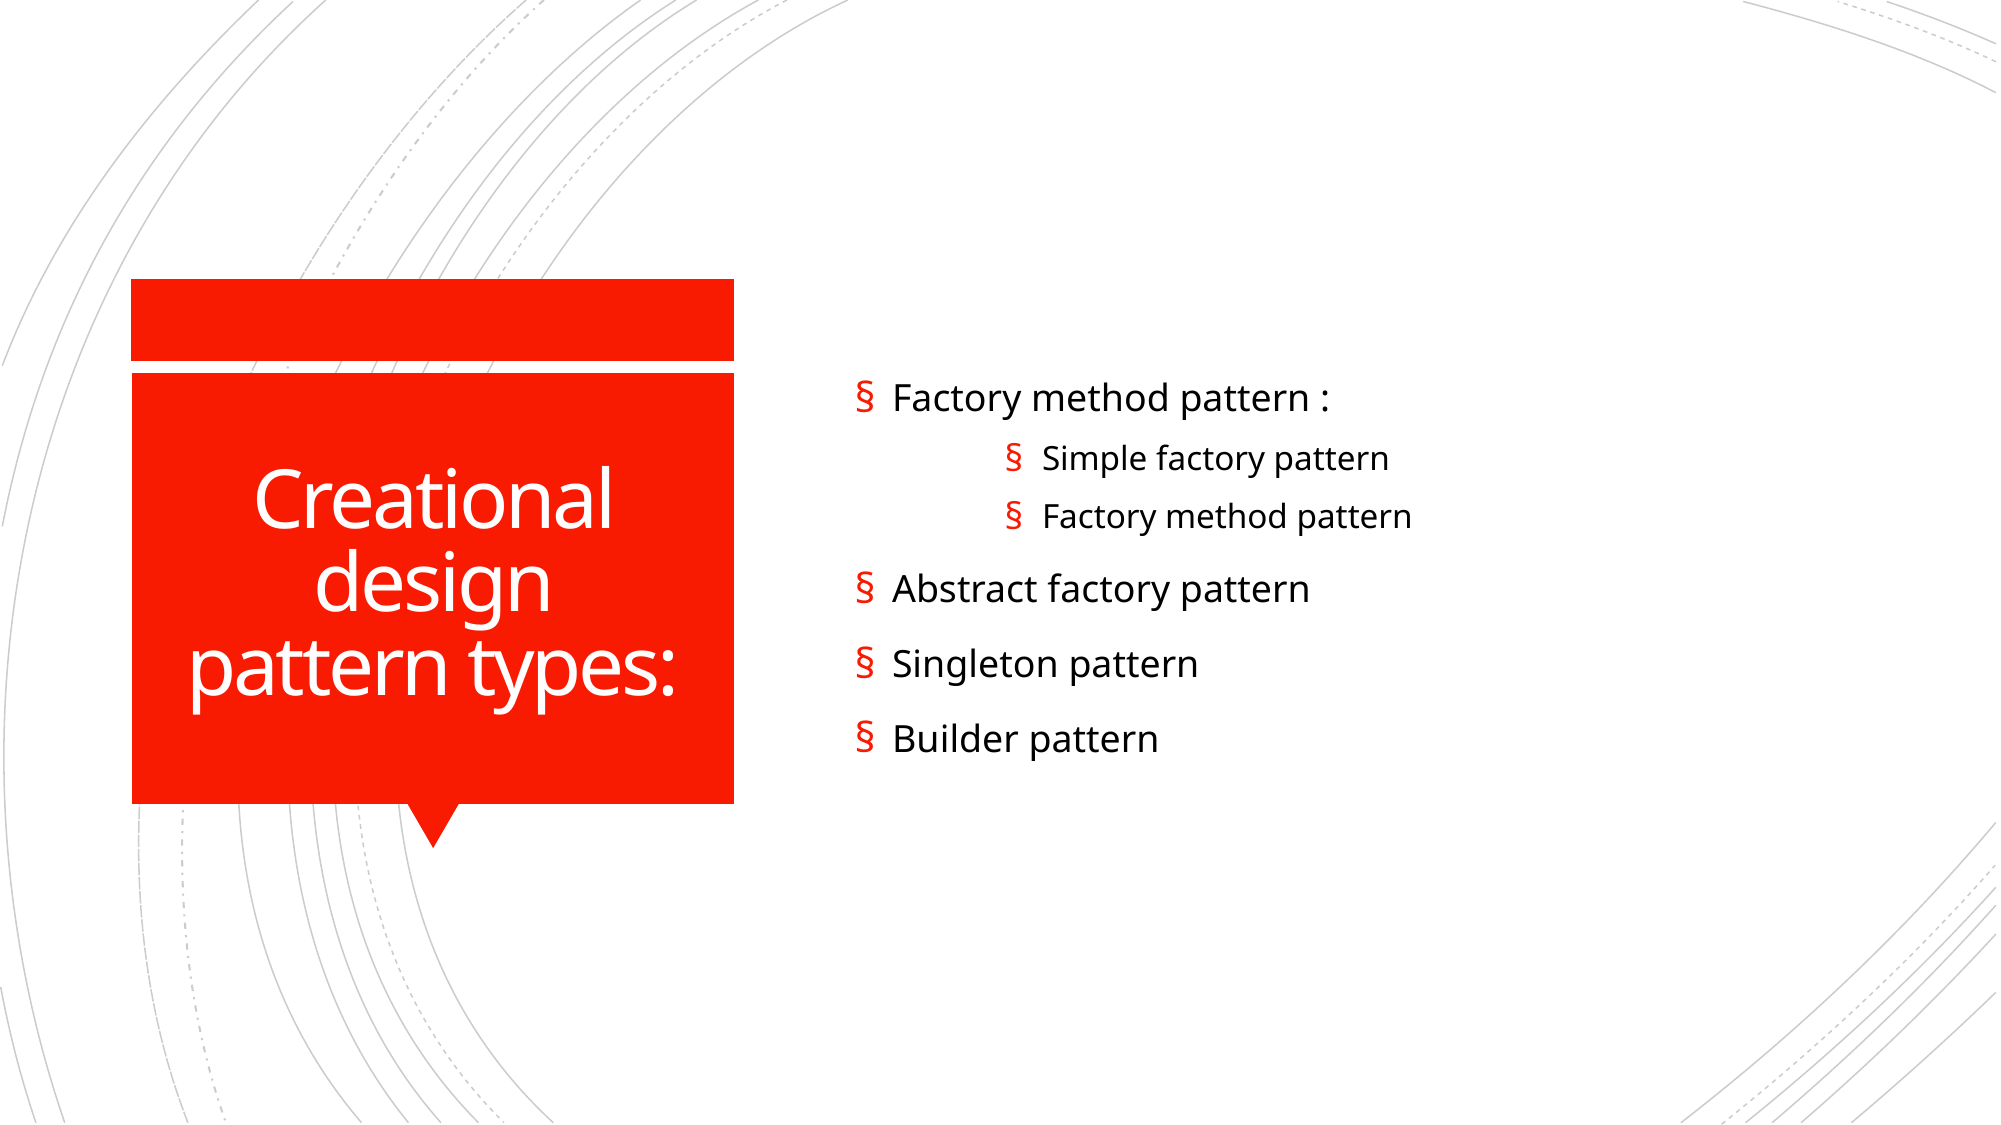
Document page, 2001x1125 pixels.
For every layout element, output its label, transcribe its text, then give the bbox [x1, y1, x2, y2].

title Creational design pattern types: [145, 385, 720, 789]
list Factory method pattern : Simple factory pattern Factory method pattern Abstract factory pattern Singleton pattern Builder pattern [839, 131, 1871, 993]
